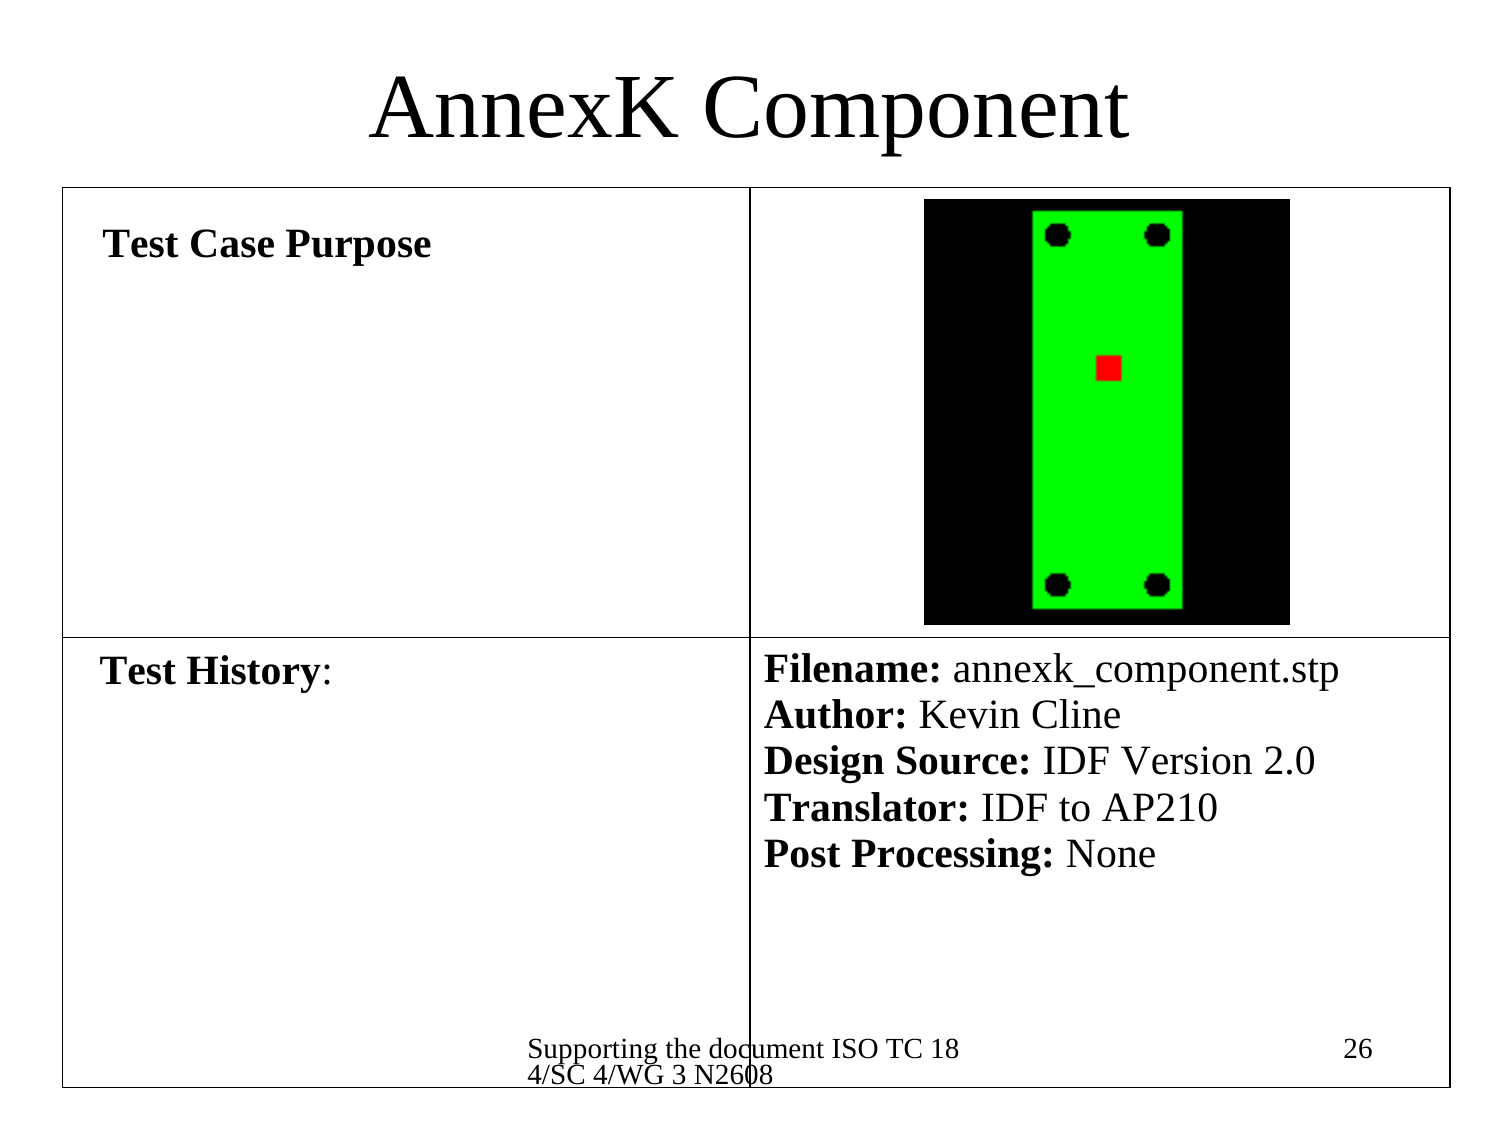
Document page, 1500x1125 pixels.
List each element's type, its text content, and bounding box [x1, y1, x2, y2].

text_box Test History: [84, 639, 348, 702]
chart [924, 200, 1290, 625]
text_box Filename: annexk_component.stp Author: Kevin Cline Design Source: IDF Version 2.0 Translator: IDF to AP210 Post Processing: None [749, 637, 1356, 995]
text_box Test Case Purpose [87, 212, 676, 275]
title AnnexK Component [112, 12, 1388, 201]
